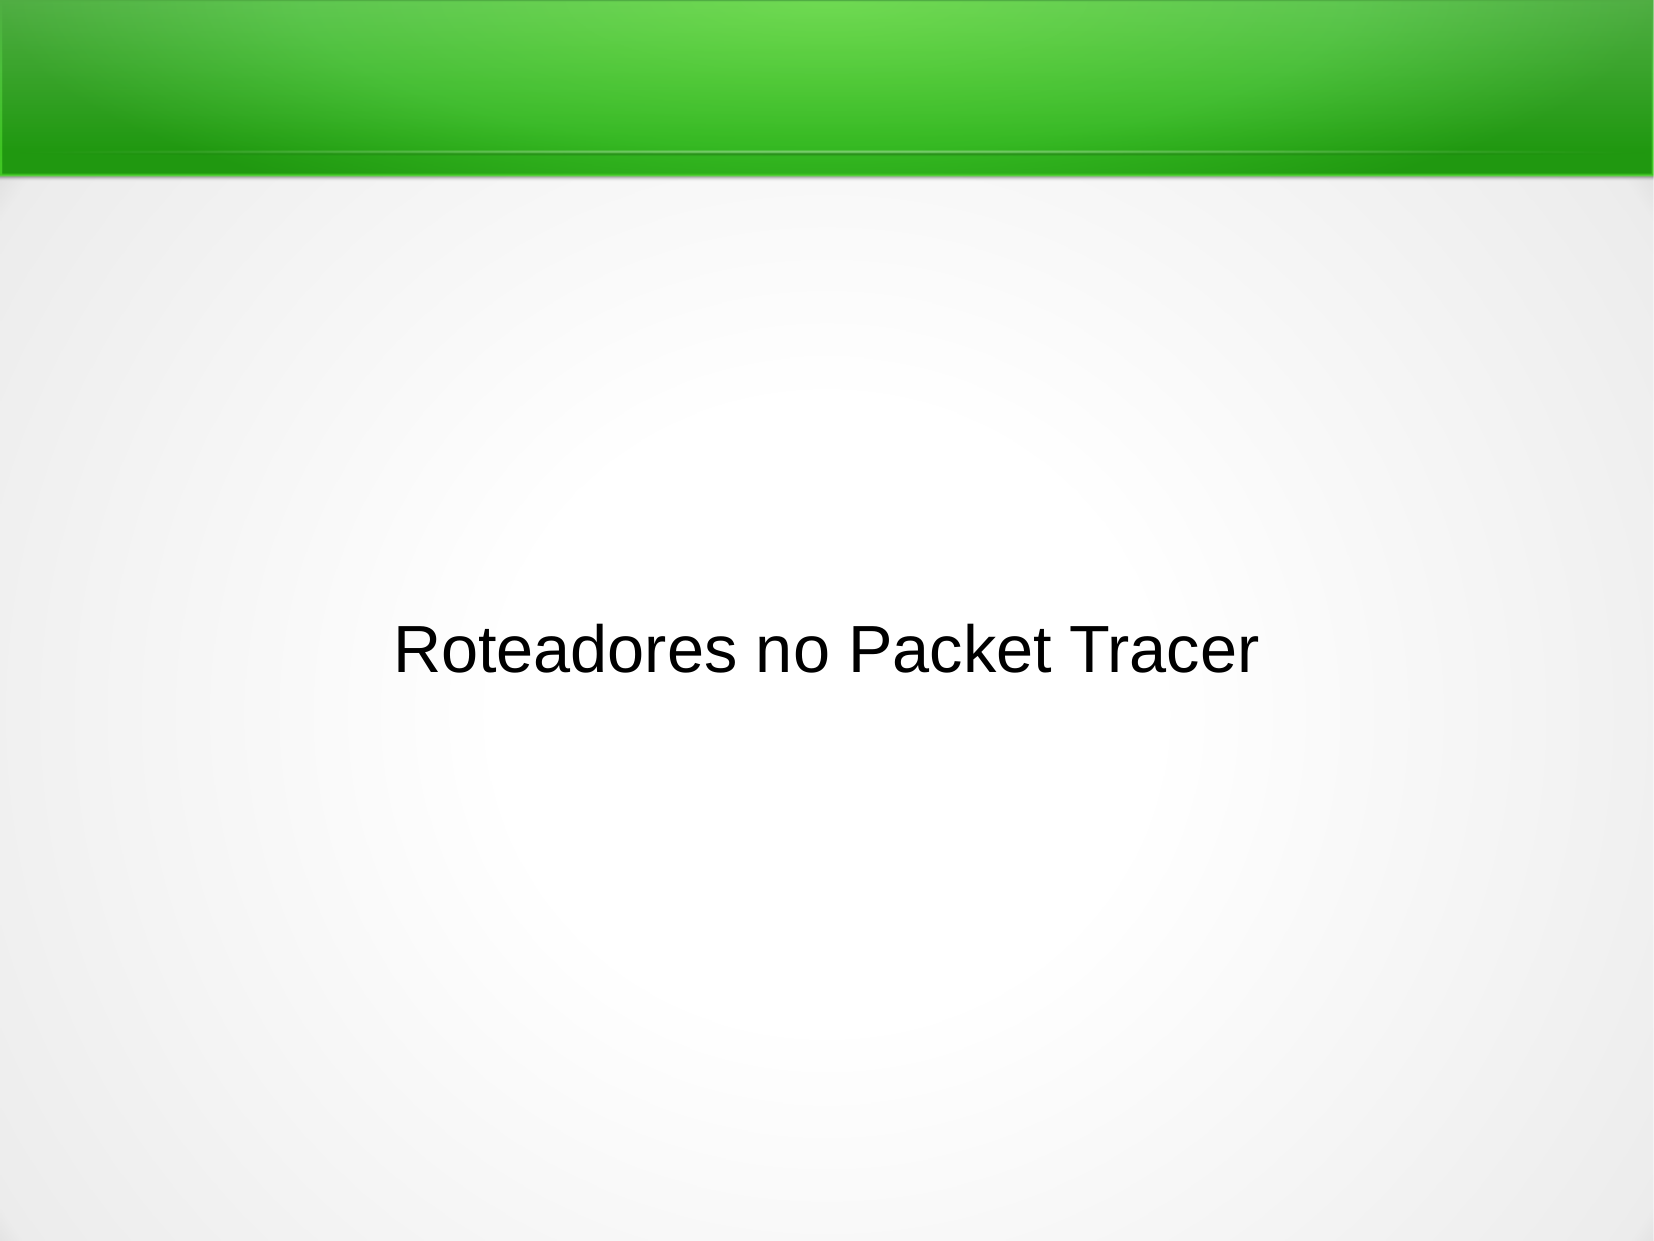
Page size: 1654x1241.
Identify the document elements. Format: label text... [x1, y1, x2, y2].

picture [0, 0, 1654, 1241]
subtitle Roteadores no Packet Tracer [82, 290, 1571, 1010]
